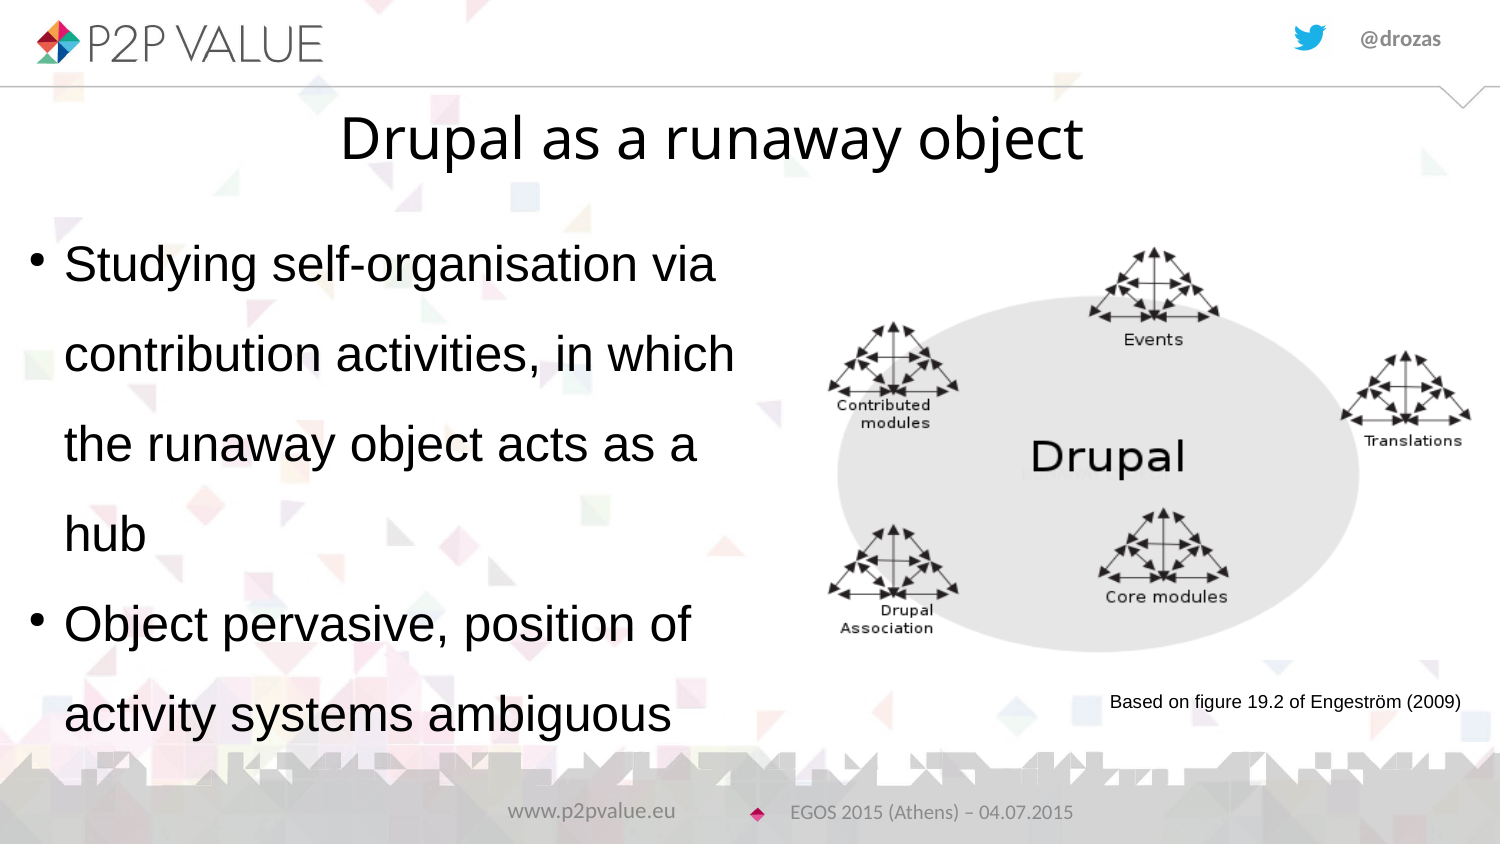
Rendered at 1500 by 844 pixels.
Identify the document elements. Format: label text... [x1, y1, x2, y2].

text_box Based on figure 19.2 of Engeström (2009) [1095, 684, 1500, 721]
text_box @drozas [1333, 15, 1455, 60]
subtitle Studying self-organisation via contribution activities, in which the runaway object acts as a hub Object pervasive, position of activity systems ambiguous [15, 195, 751, 751]
picture [0, 0, 1500, 844]
title Drupal as a runaway object [60, 92, 1366, 181]
text_box www.p2pvalue.eu [501, 789, 720, 829]
text_box EGOS 2015 (Athens) – 04.07.2015 [777, 788, 1470, 834]
